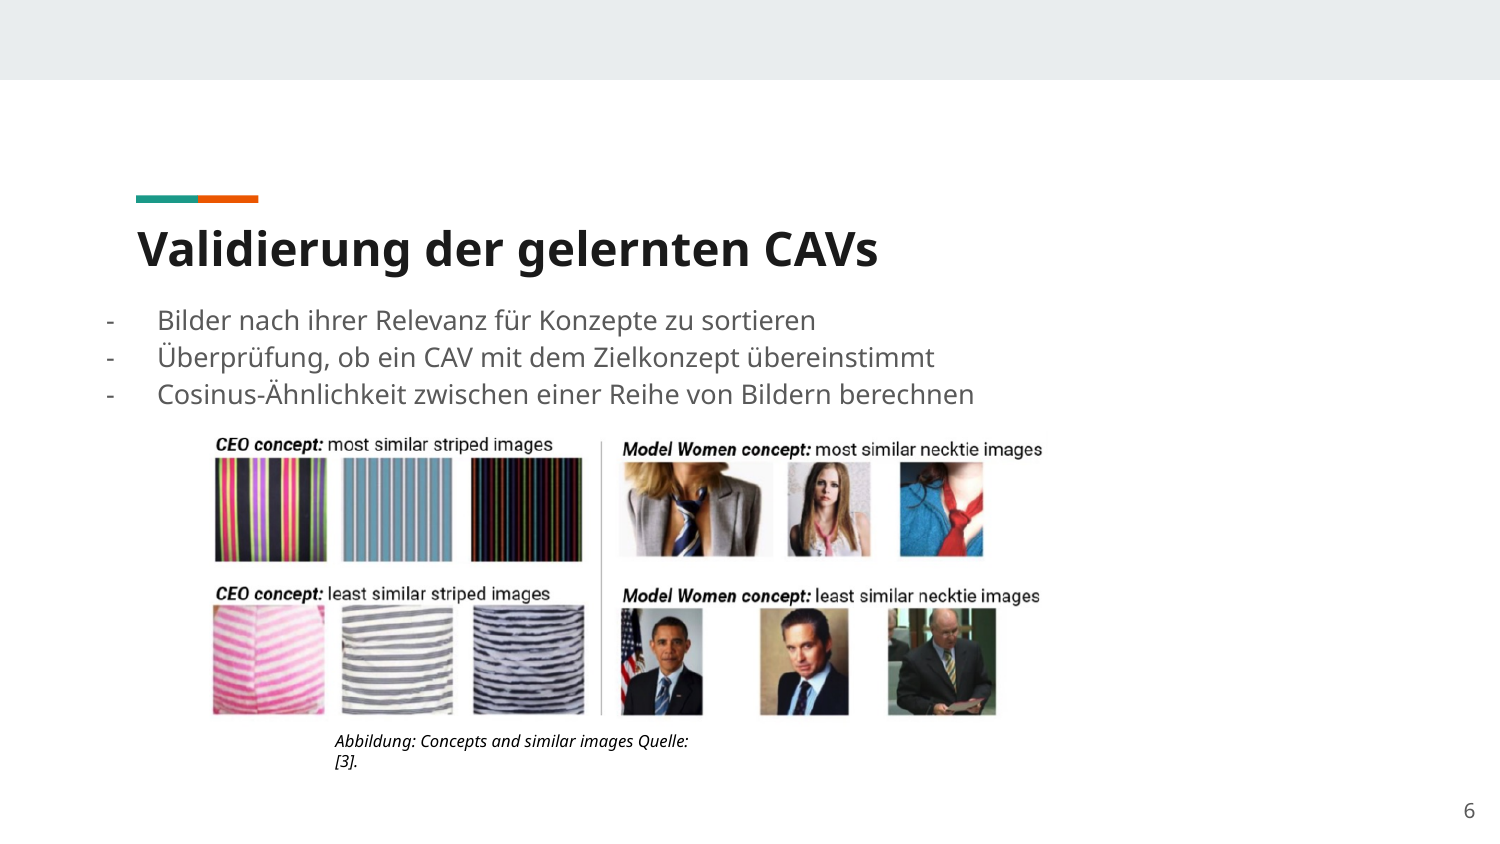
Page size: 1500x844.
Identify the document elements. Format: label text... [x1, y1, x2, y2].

title Validierung der gelernten CAVs [109, 203, 1371, 292]
picture [187, 415, 1074, 727]
slide_number <number> [1400, 779, 1491, 844]
list Bilder nach ihrer Relevanz für Konzepte zu sortieren Überprüfung, ob ein CAV mit dem Zielkonzept übereinstimmt Cosinus-Ähnlichkeit zwischen einer Reihe von Bildern berechnen [67, 283, 1329, 655]
text_box Abbildung: Concepts and similar images Quelle: [3]. [320, 715, 715, 786]
